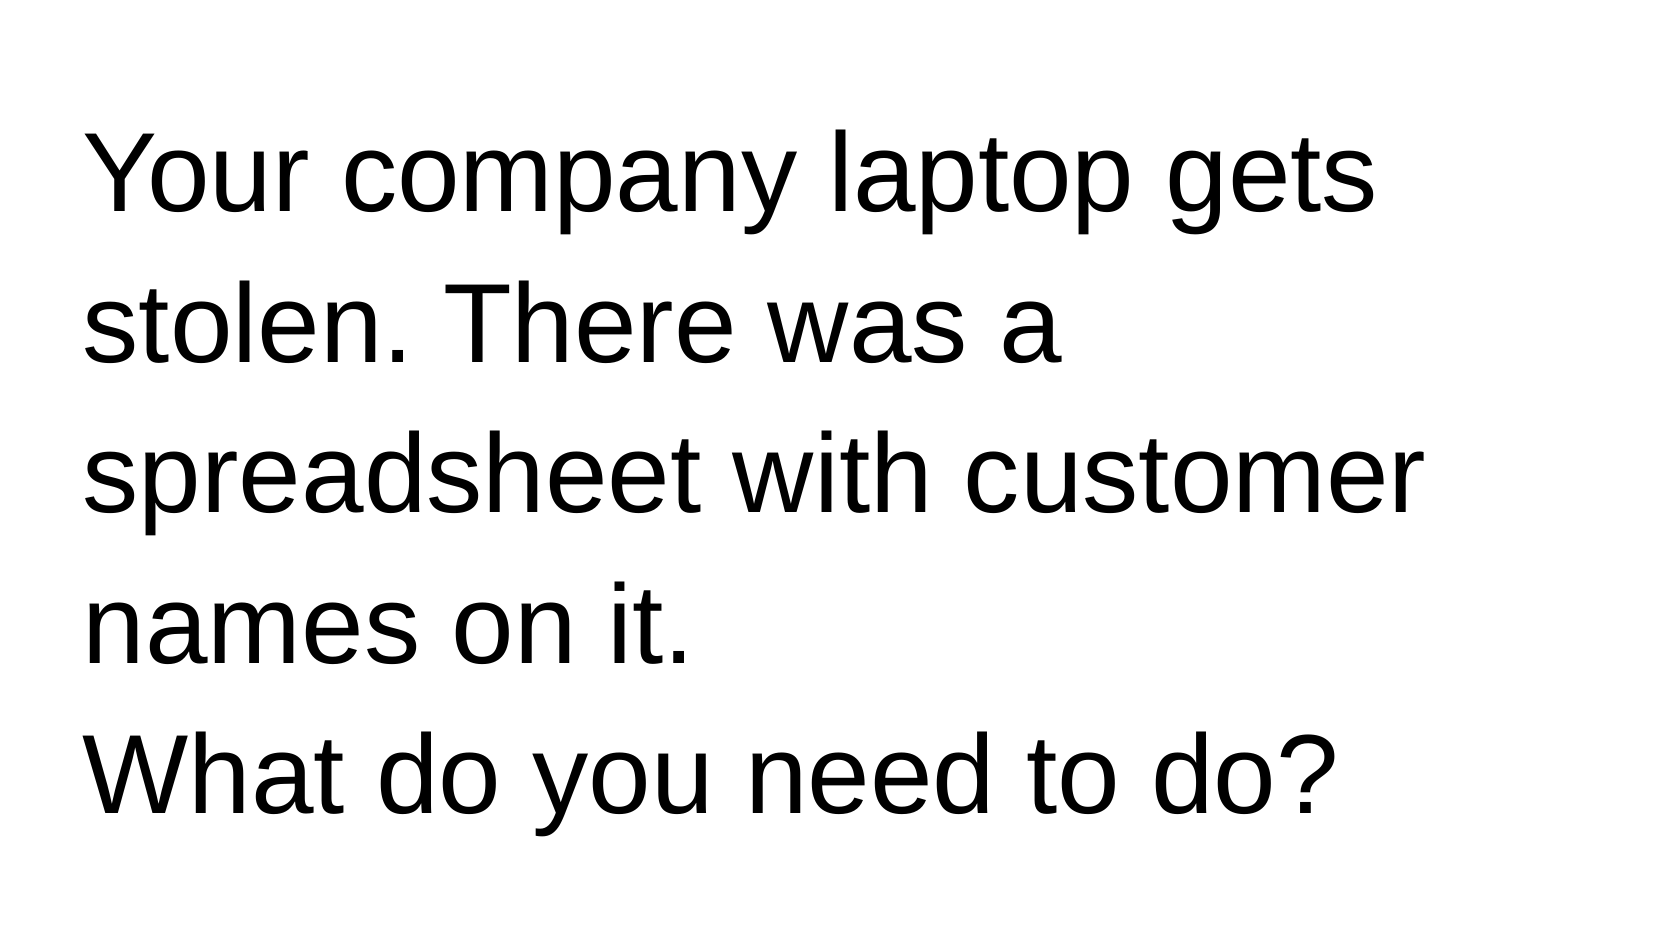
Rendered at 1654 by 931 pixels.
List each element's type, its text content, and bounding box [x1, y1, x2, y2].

title Your company laptop gets stolen. There was a spreadsheet with customer names on it. What do you need to do? [82, 37, 1571, 886]
